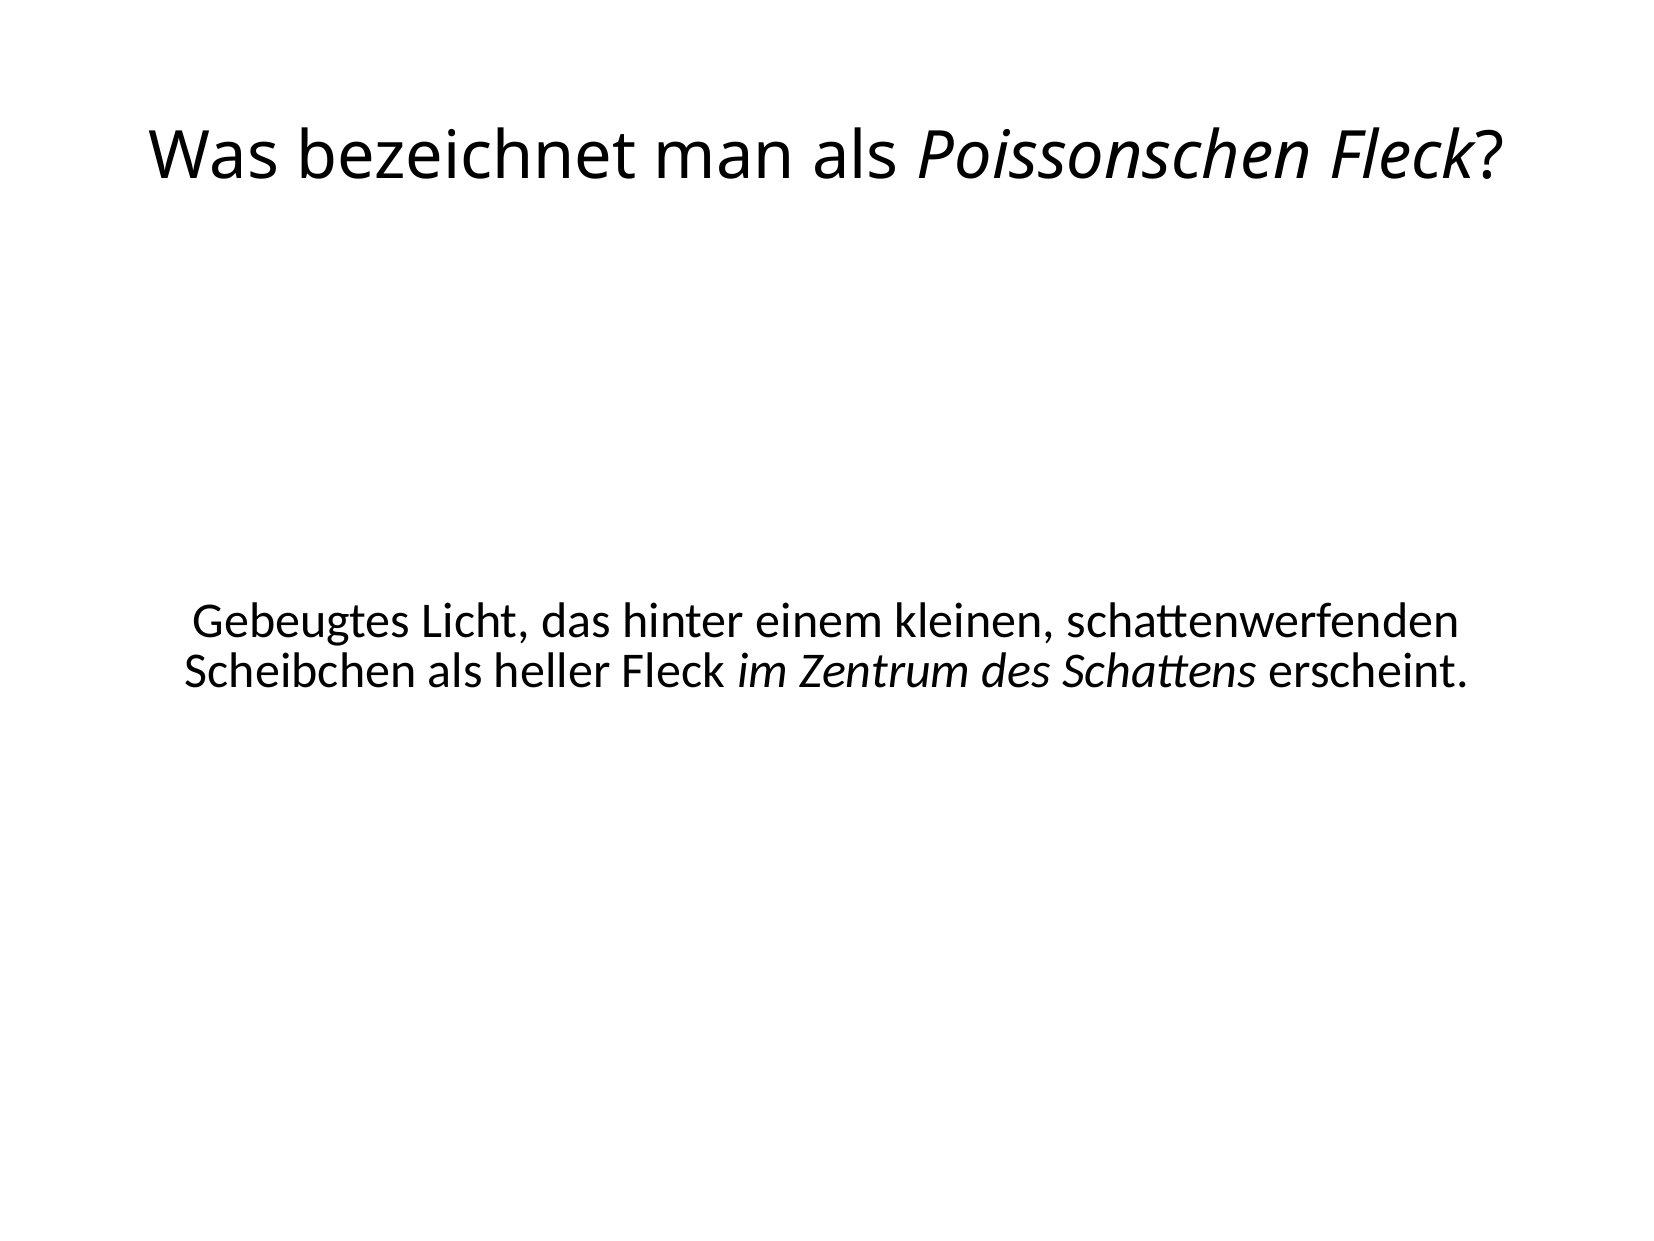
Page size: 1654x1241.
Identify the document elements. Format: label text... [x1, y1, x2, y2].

title Was bezeichnet man als Poissonschen Fleck? [82, 49, 1571, 257]
subtitle Gebeugtes Licht, das hinter einem kleinen, schattenwerfenden Scheibchen als heller Fleck im Zentrum des Schattens erscheint. [82, 290, 1571, 1010]
